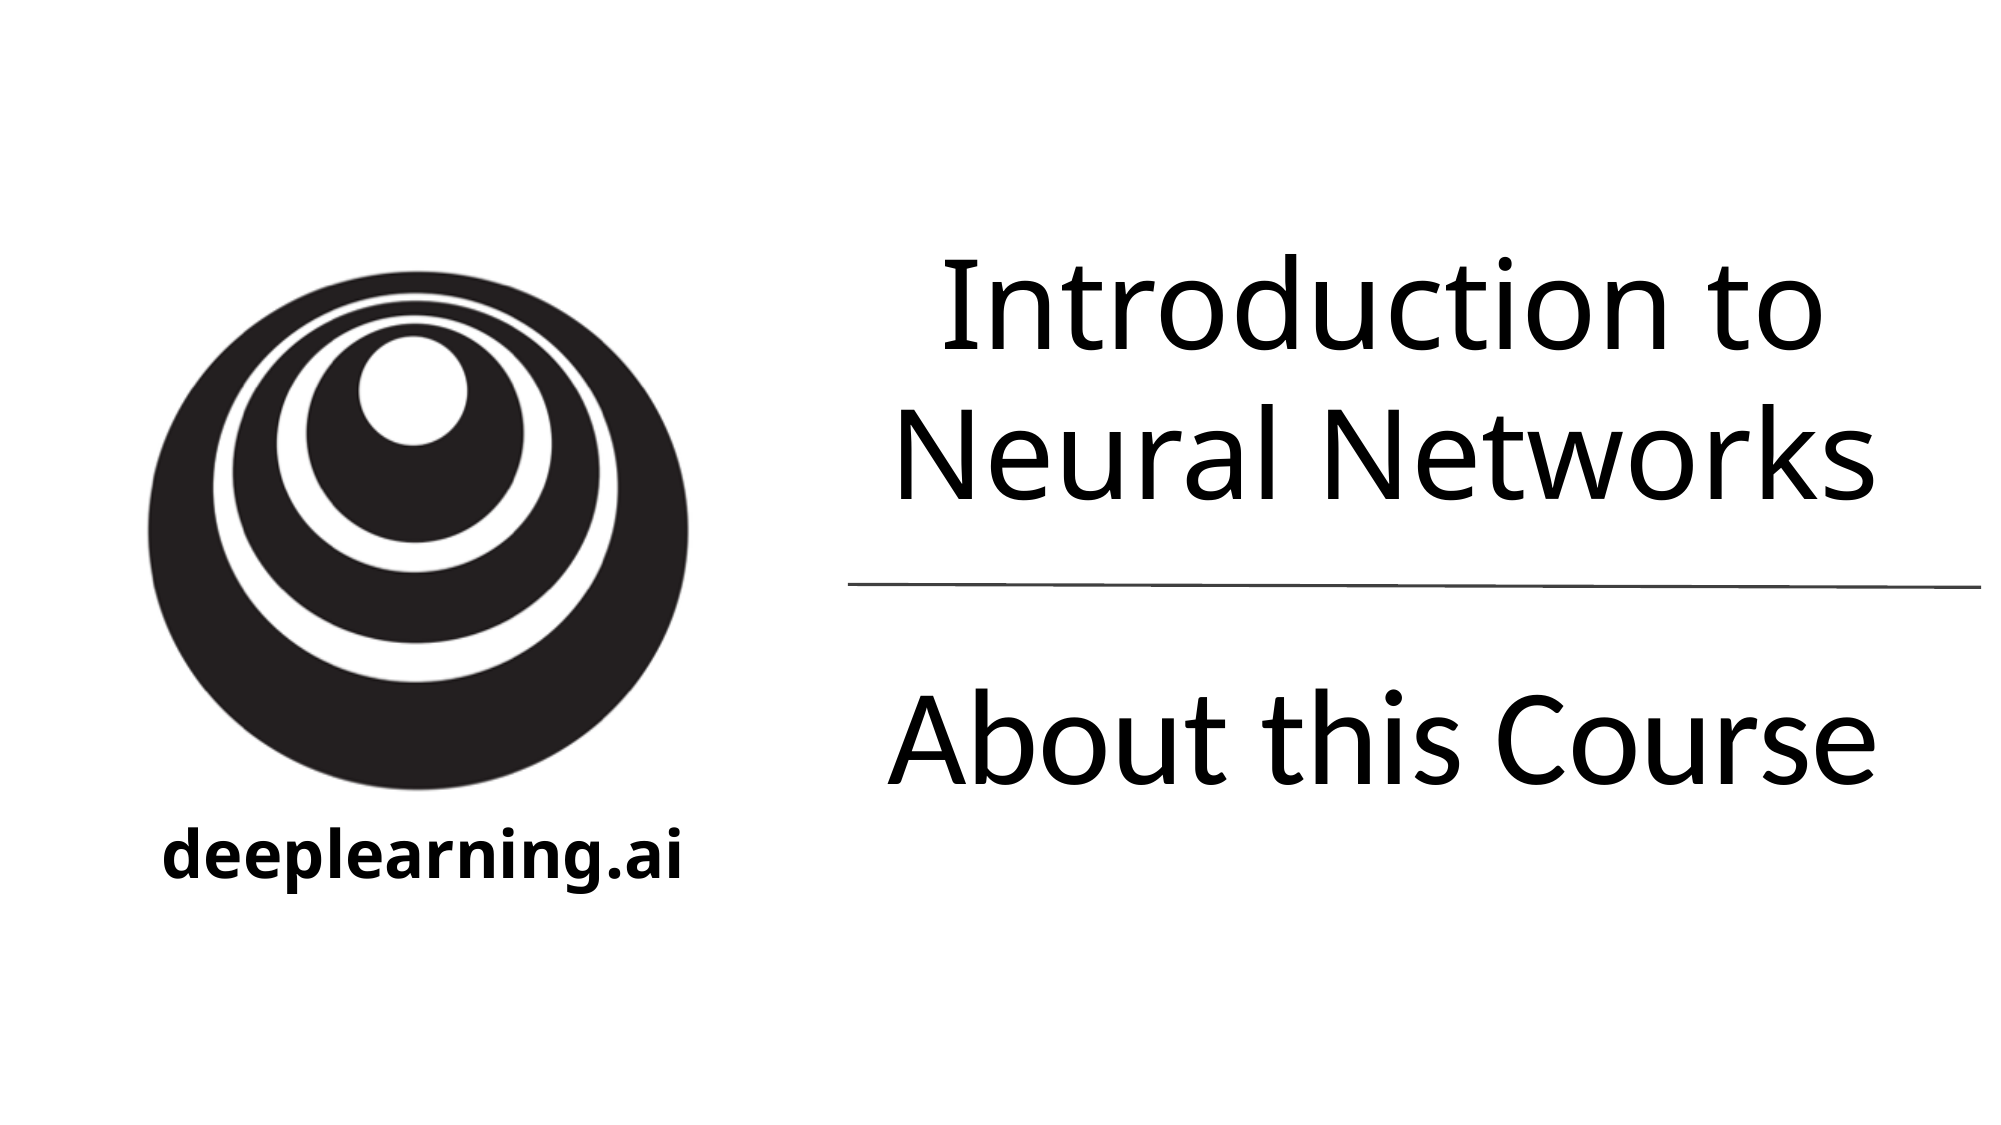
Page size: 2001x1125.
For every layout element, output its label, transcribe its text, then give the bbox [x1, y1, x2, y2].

title Introduction to Neural Networks [823, 215, 1946, 533]
text_box deeplearning.ai [56, 768, 790, 901]
text_box About this Course [847, 639, 1922, 820]
picture [108, 234, 739, 768]
